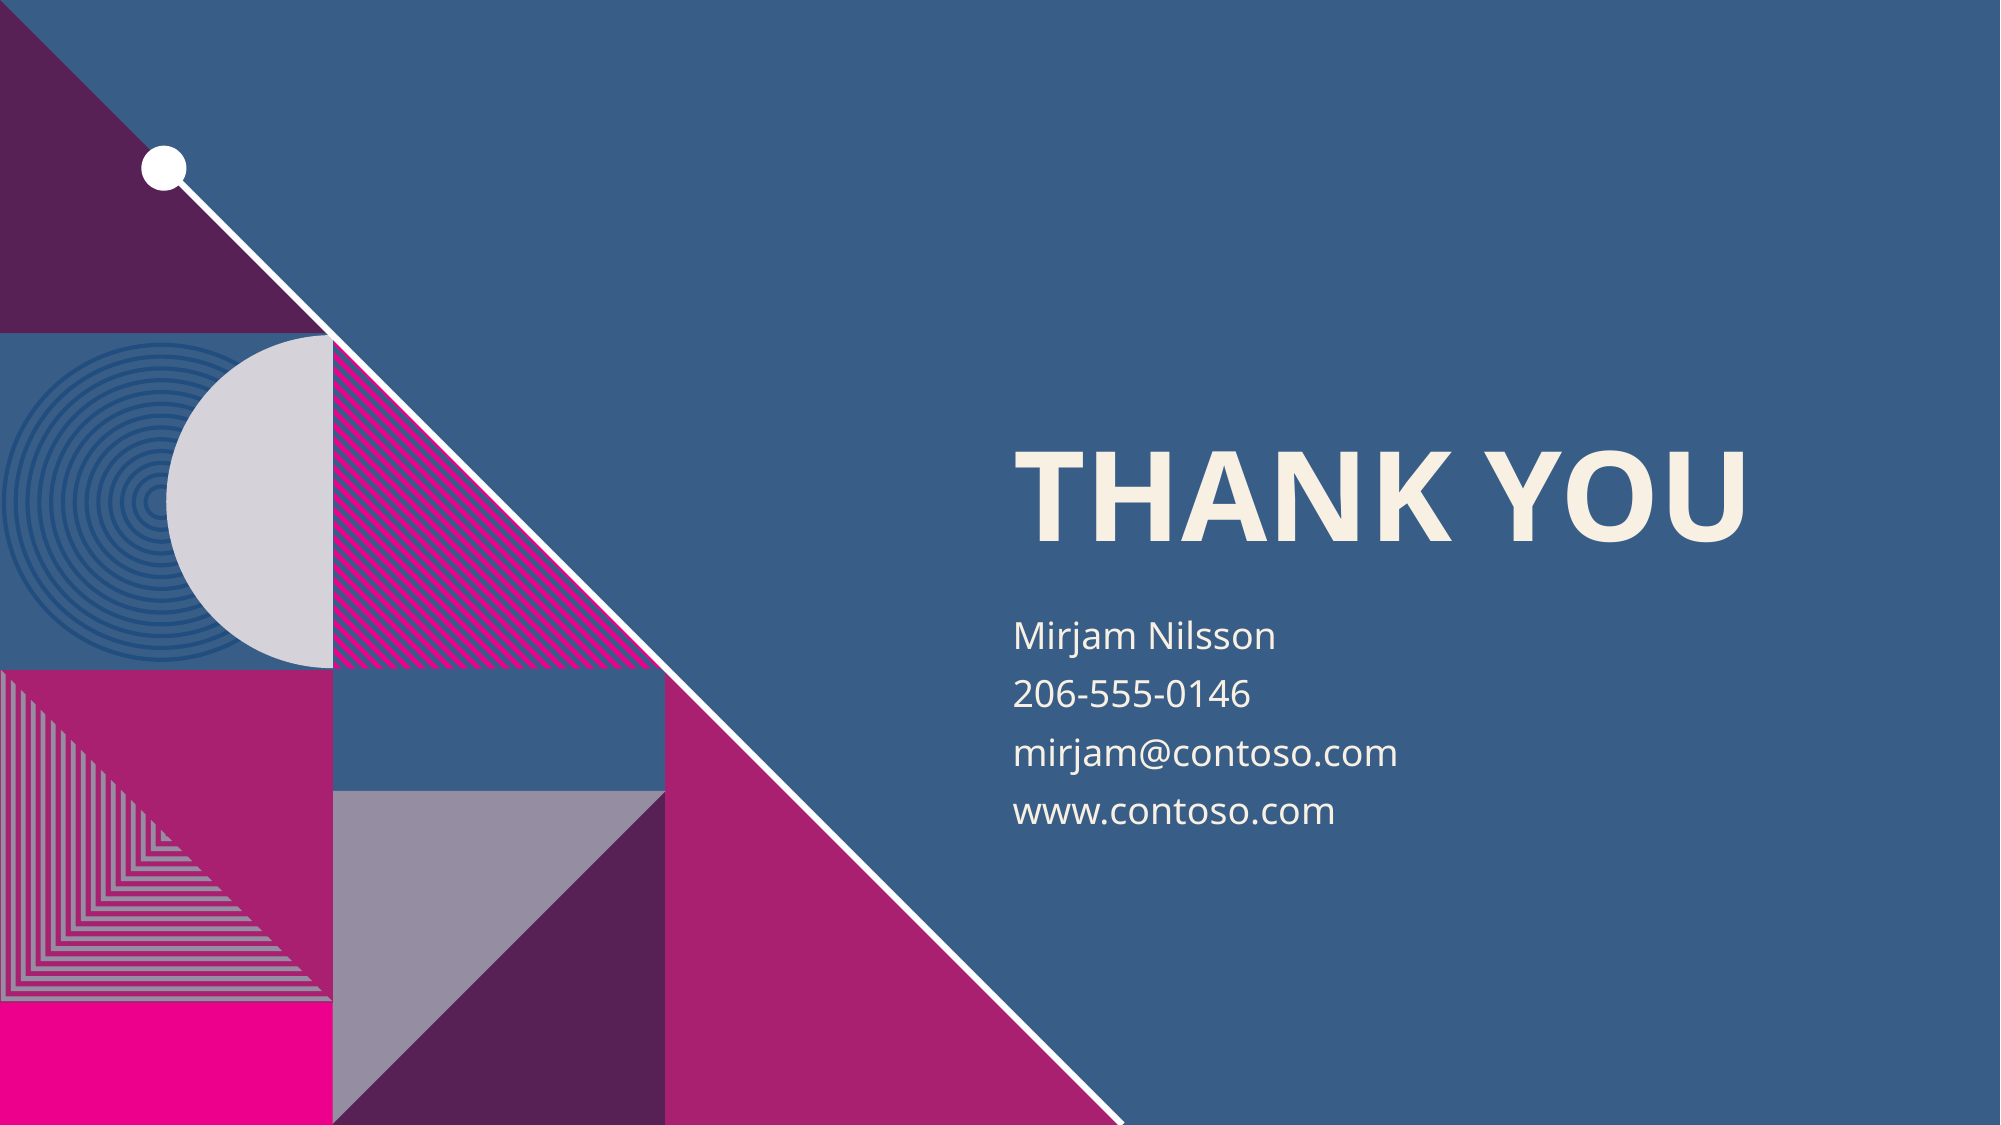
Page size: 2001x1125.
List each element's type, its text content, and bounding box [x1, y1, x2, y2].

subtitle Mirjam Nilsson 206-555-0146 mirjam@contoso.com www.contoso.com [997, 590, 1898, 863]
title THANK YOU [998, 184, 1899, 576]
